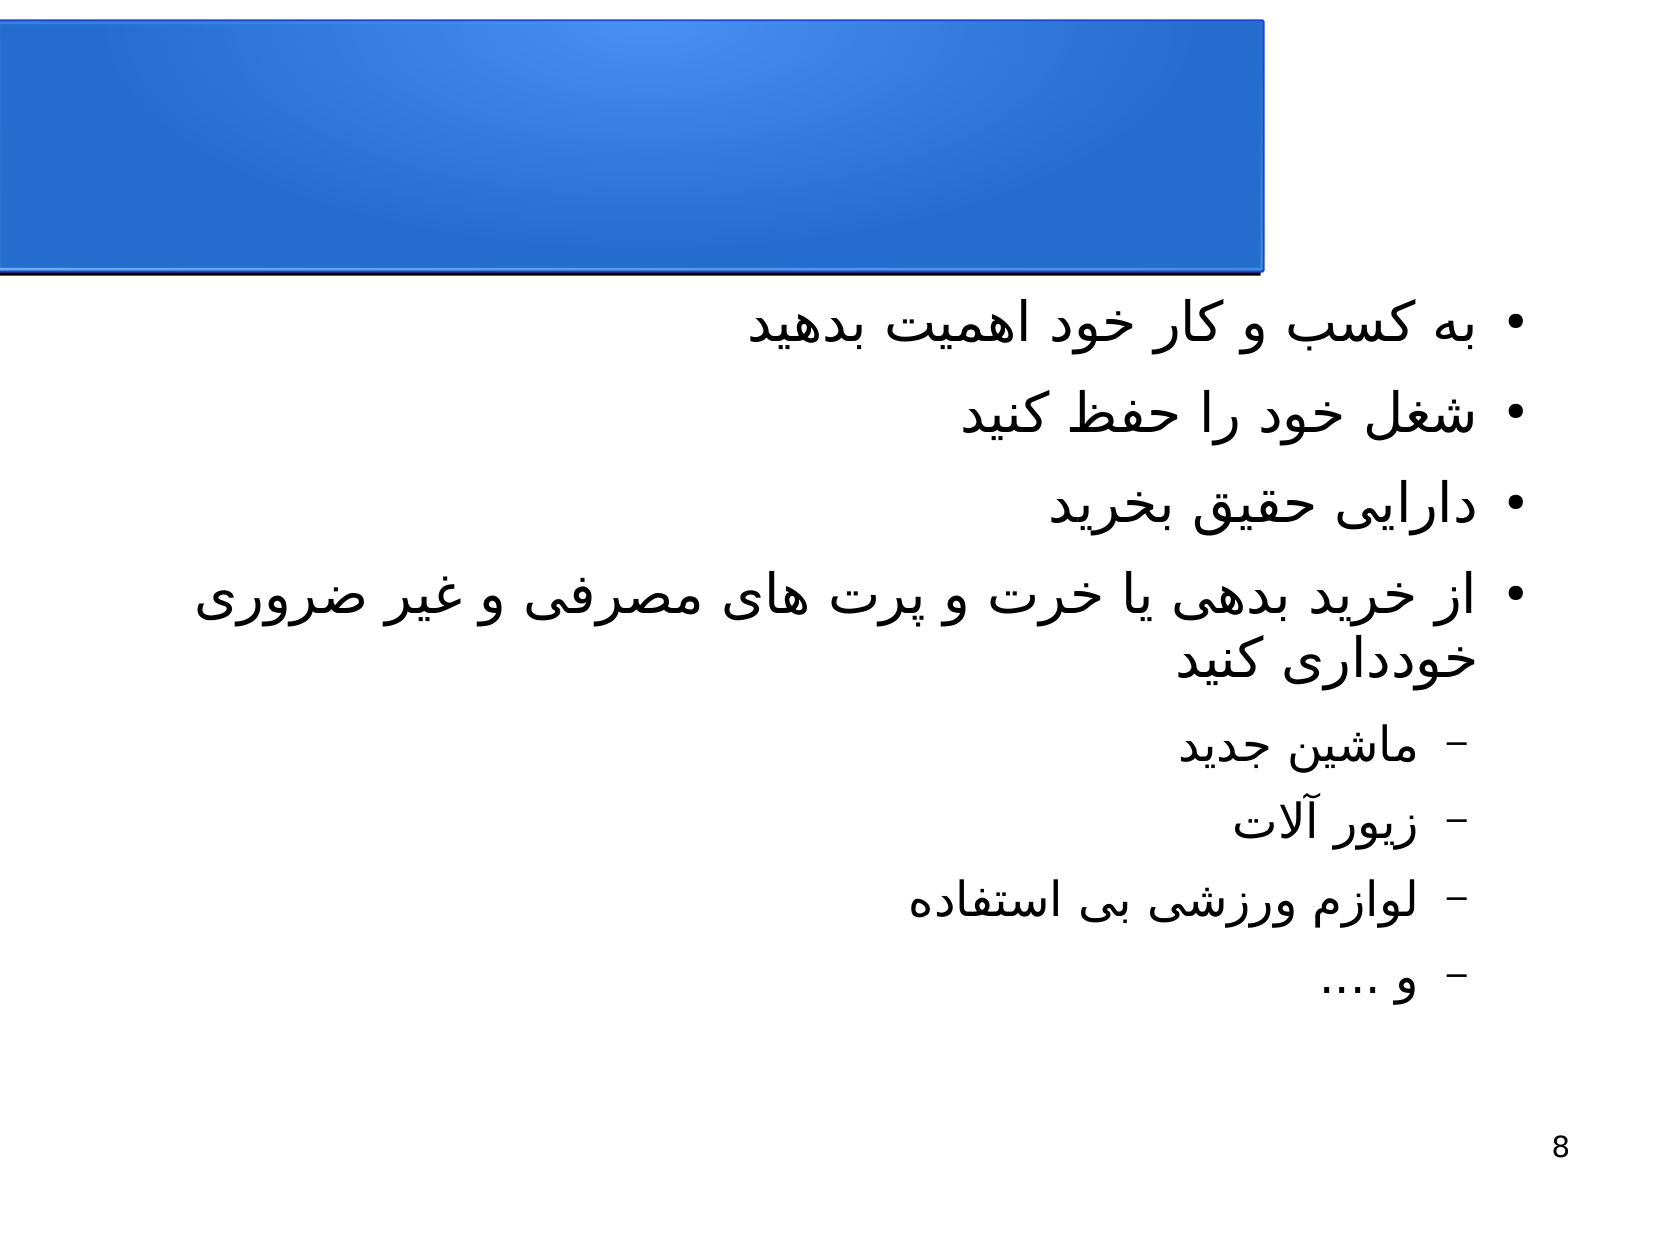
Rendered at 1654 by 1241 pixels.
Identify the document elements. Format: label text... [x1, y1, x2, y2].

list به کسب و کار خود اهمیت بدهید شغل خود را حفظ کنید دارایی حقیق بخرید از خرید بدهی یا خرت و پرت های مصرفی و غیر ضروری خودداری کنید ماشین جدید زیور آلات لوازم ورزشی بی استفاده و .... [82, 290, 1538, 1010]
